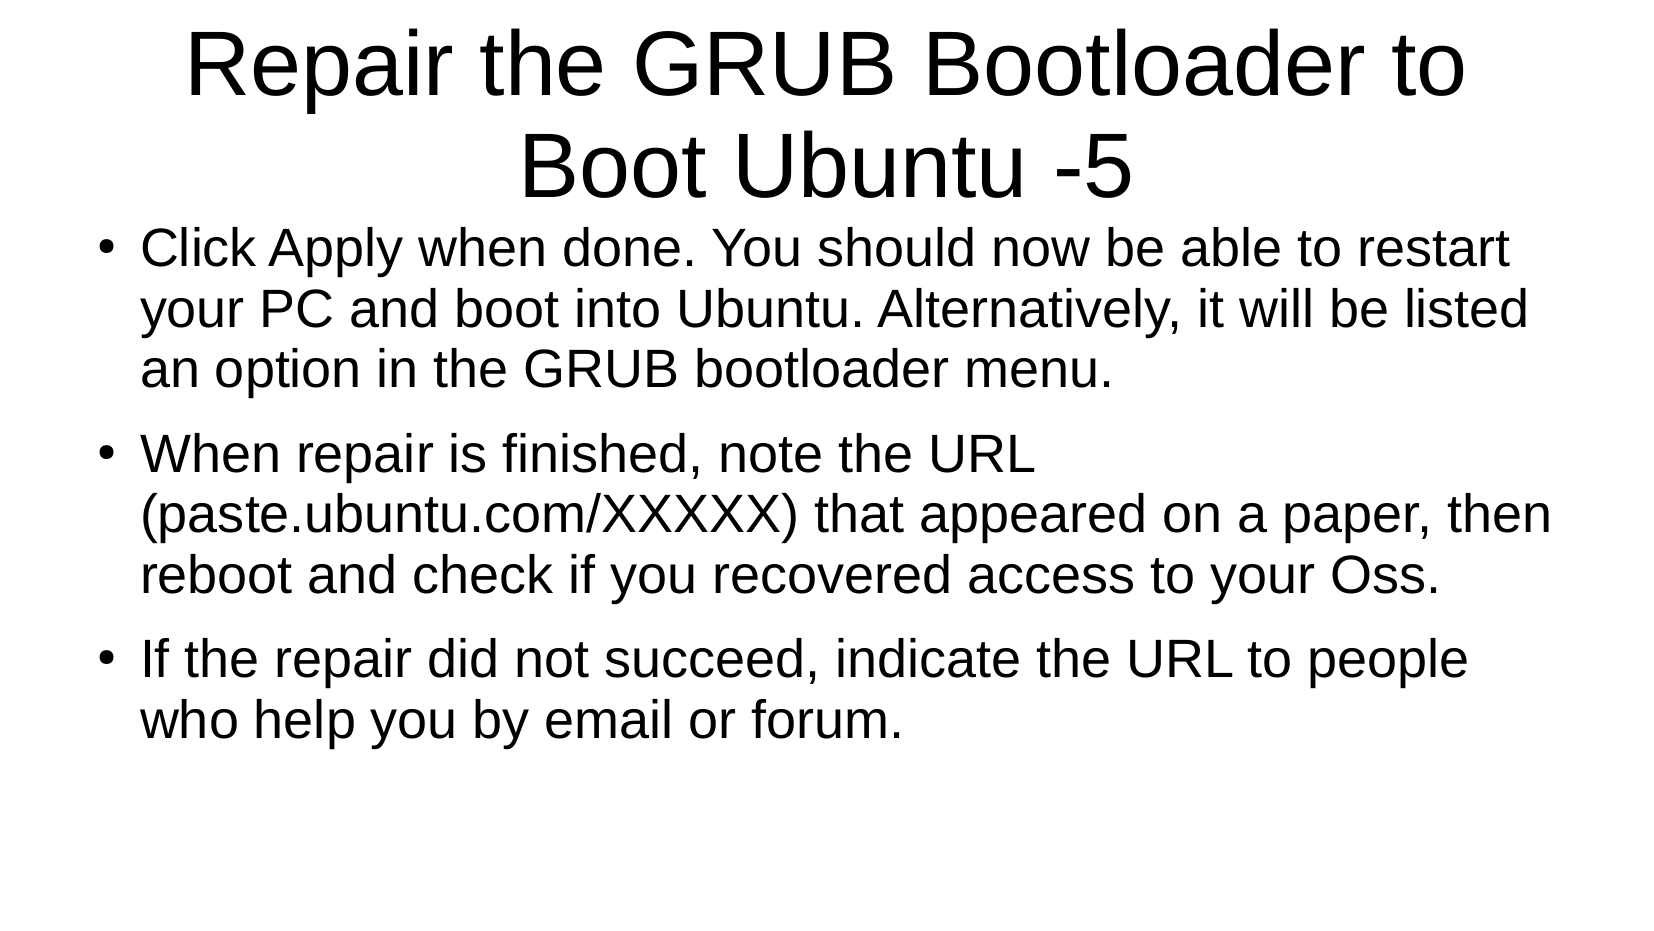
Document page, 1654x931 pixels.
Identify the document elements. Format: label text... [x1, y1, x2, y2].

list Click Apply when done. You should now be able to restart your PC and boot into Ubuntu. Alternatively, it will be listed an option in the GRUB bootloader menu. When repair is finished, note the URL (paste.ubuntu.com/XXXXX) that appeared on a paper, then reboot and check if you recovered access to your Oss. If the repair did not succeed, indicate the URL to people who help you by email or forum. [82, 217, 1571, 758]
title Repair the GRUB Bootloader to Boot Ubuntu -5 [82, 12, 1571, 217]
